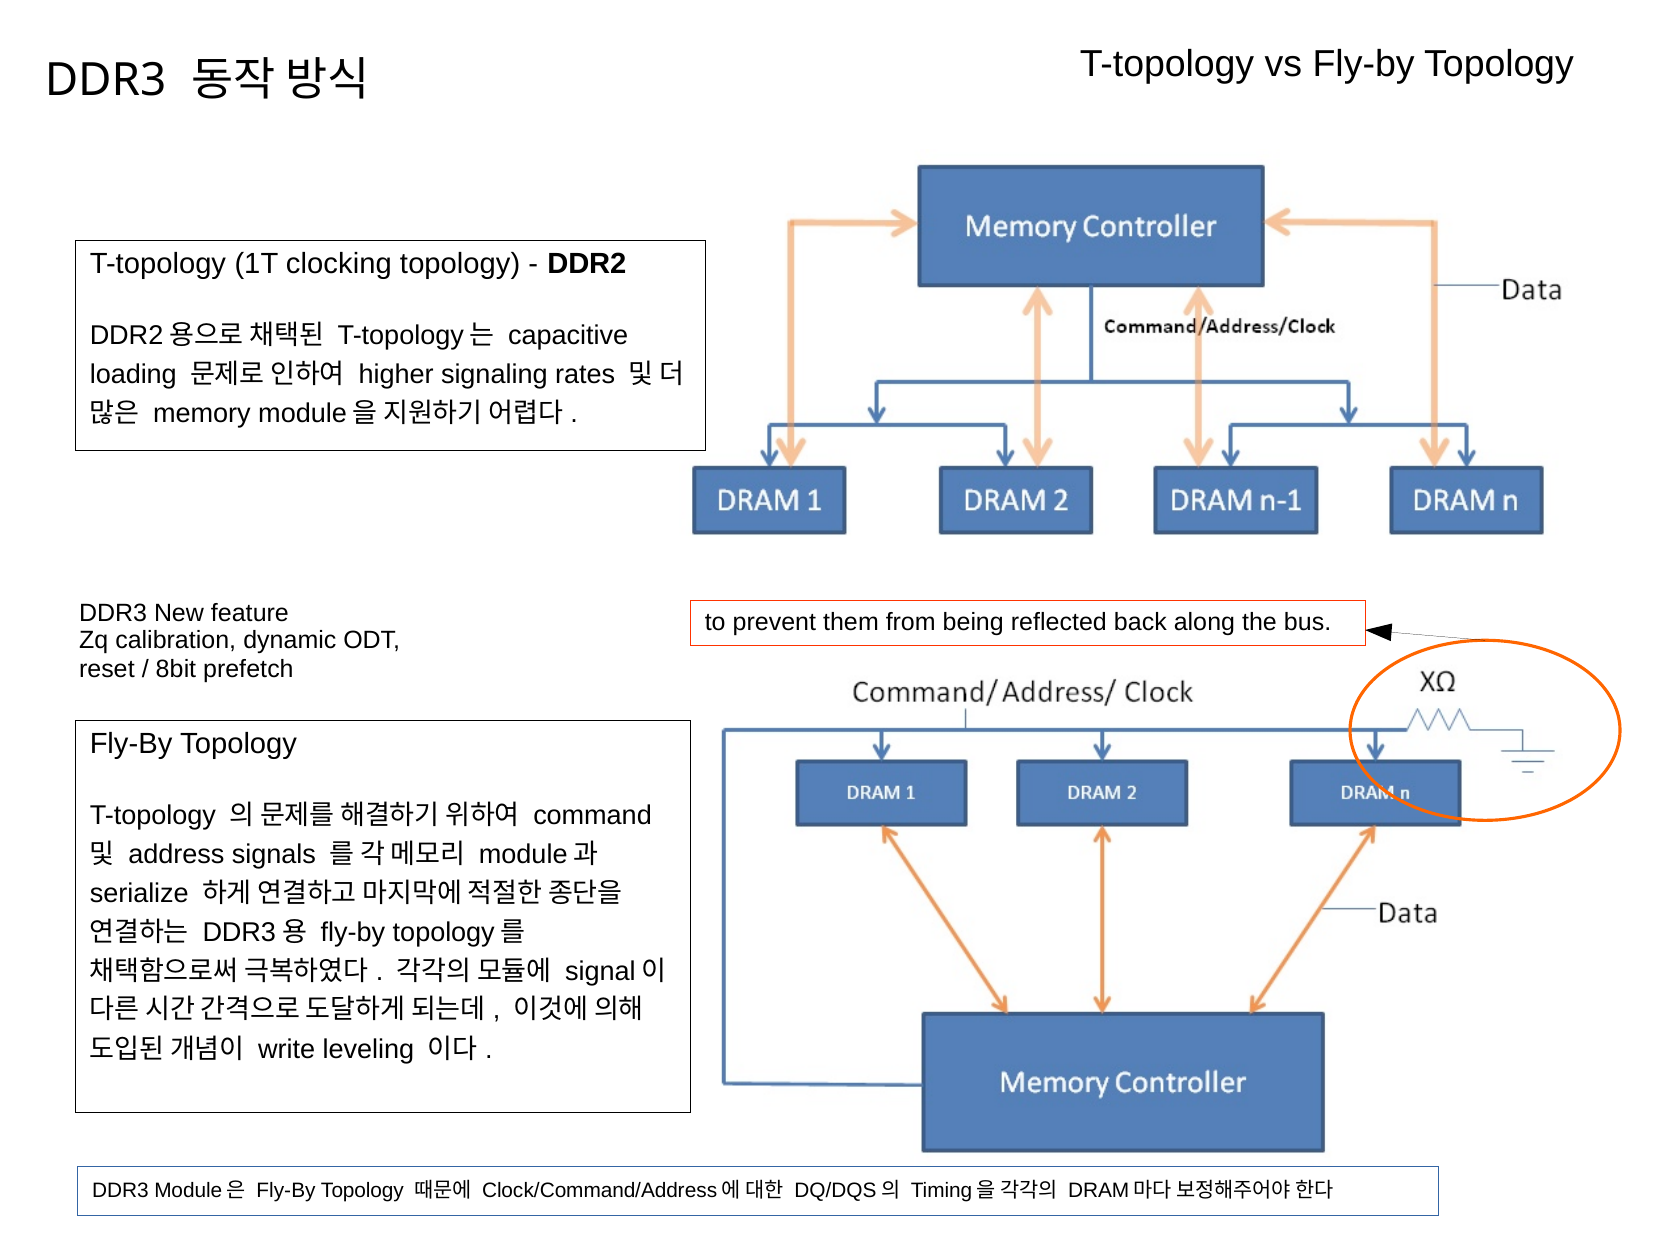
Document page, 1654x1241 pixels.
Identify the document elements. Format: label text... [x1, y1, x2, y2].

picture [1535, 644, 1576, 661]
text_box to prevent them from being reflected back along the bus. [690, 600, 1366, 646]
text_box DDR3 동작 방식 [30, 34, 466, 106]
text_box T-topology vs Fly-by Topology [1065, 34, 1626, 106]
text_box DDR3 Module은 Fly-By Topology 때문에 Clock/Command/Address에 대한 DQ/DQS의 Timing을 각각의 DRAM마다 보정해주어야 한다 [77, 1166, 1439, 1216]
text_box T-topology (1T clocking topology) - DDR2 DDR2용으로 채택된 T-topology는 capacitive loading 문제로 인하여 higher signaling rates 및 더 많은 memory module을 지원하기 어렵다. [75, 240, 706, 451]
text_box DDR3 New feature Zq calibration, dynamic ODT, reset / 8bit prefetch [64, 590, 631, 690]
text_box Fly-By Topology T-topology 의 문제를 해결하기 위하여 command 및 address signals 를 각 메모리 module과 serialize 하게 연결하고 마지막에 적절한 종단을 연결하는 DDR3용 fly-by topology를 채택함으로써 극복하였다. 각각의 모듈에 signal이 다른 시간 간격으로 도달하게 되는데, 이것에 의해 도입된 개념이 write leveling 이다. [75, 720, 691, 1113]
picture [1352, 644, 1576, 818]
picture [701, 644, 1576, 1175]
picture [679, 149, 1576, 544]
